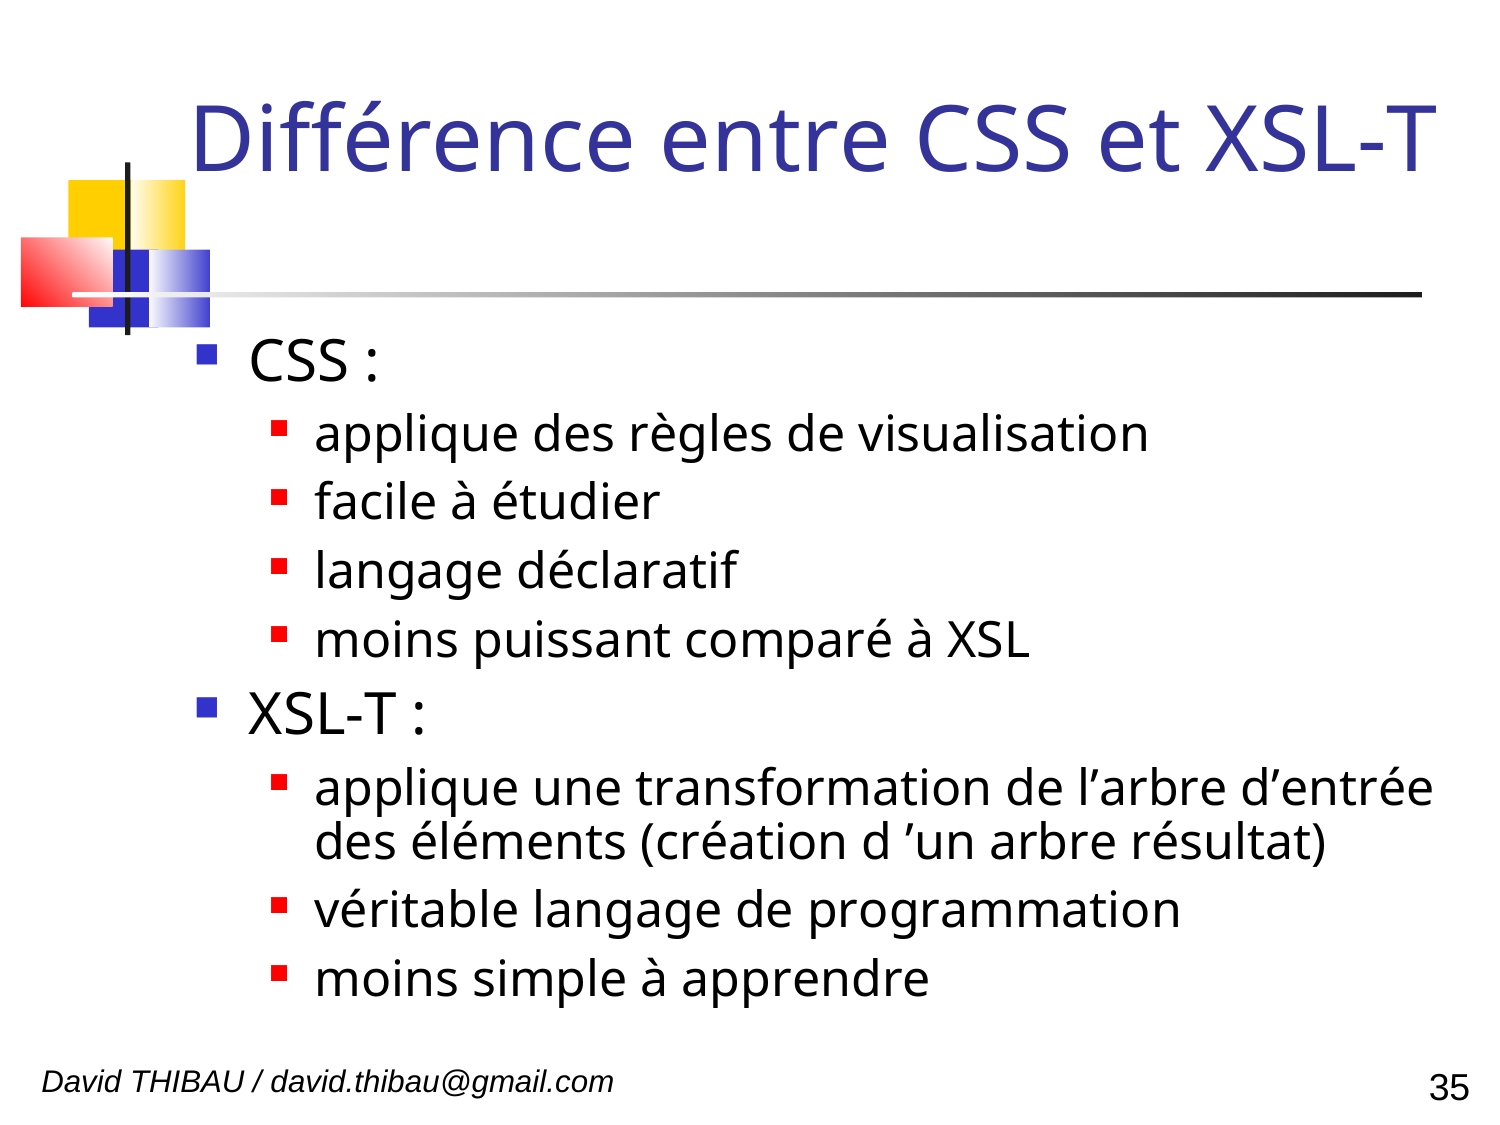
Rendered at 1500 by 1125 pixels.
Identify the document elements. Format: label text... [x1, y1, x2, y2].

list CSS : applique des règles de visualisation facile à étudier langage déclaratif moins puissant comparé à XSL XSL-T : applique une transformation de l’arbre d’entrée des éléments (création d ’un arbre résultat) véritable langage de programmation moins simple à apprendre [193, 330, 1469, 1062]
title Différence entre CSS et XSL-T [188, 13, 1467, 275]
